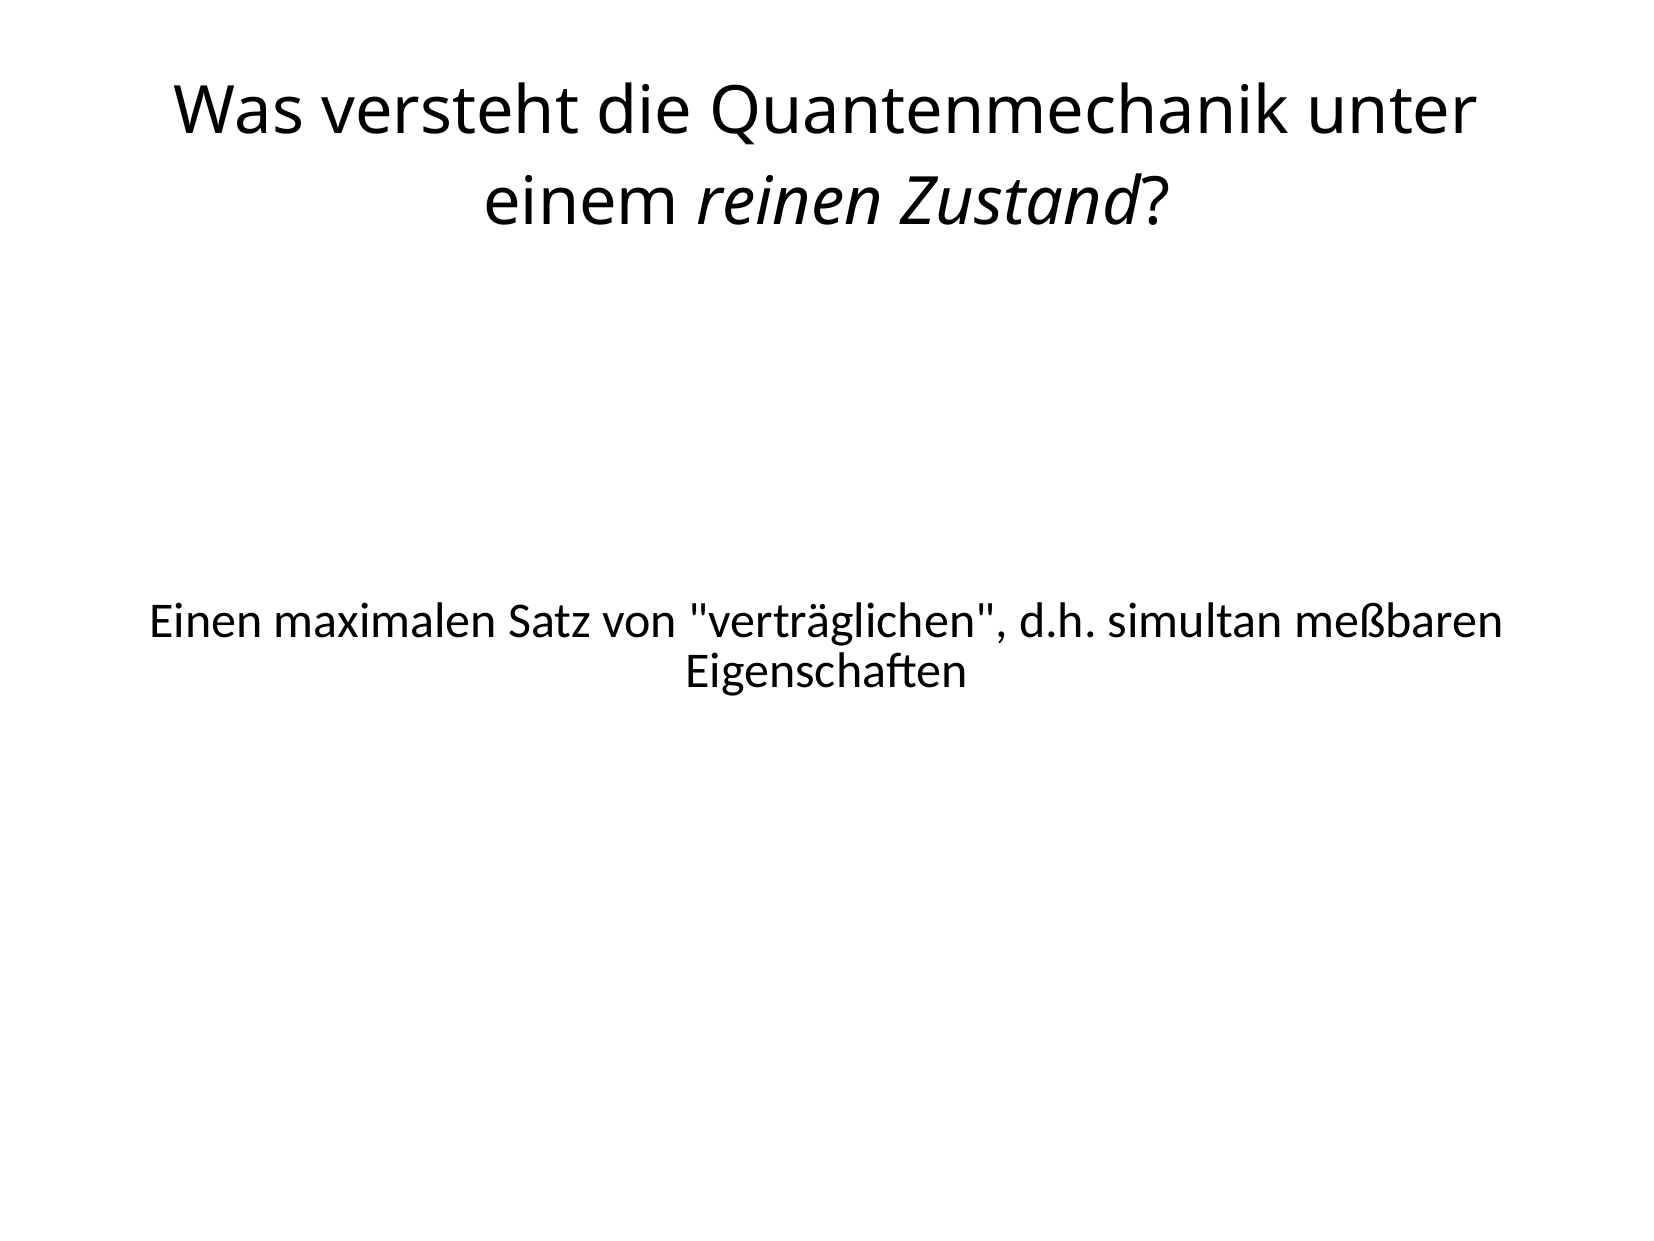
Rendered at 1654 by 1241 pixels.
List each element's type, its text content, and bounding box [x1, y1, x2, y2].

title Was versteht die Quantenmechanik unter einem reinen Zustand? [82, 49, 1571, 257]
subtitle Einen maximalen Satz von "verträglichen", d.h. simultan meßbaren Eigenschaften [82, 290, 1571, 1010]
